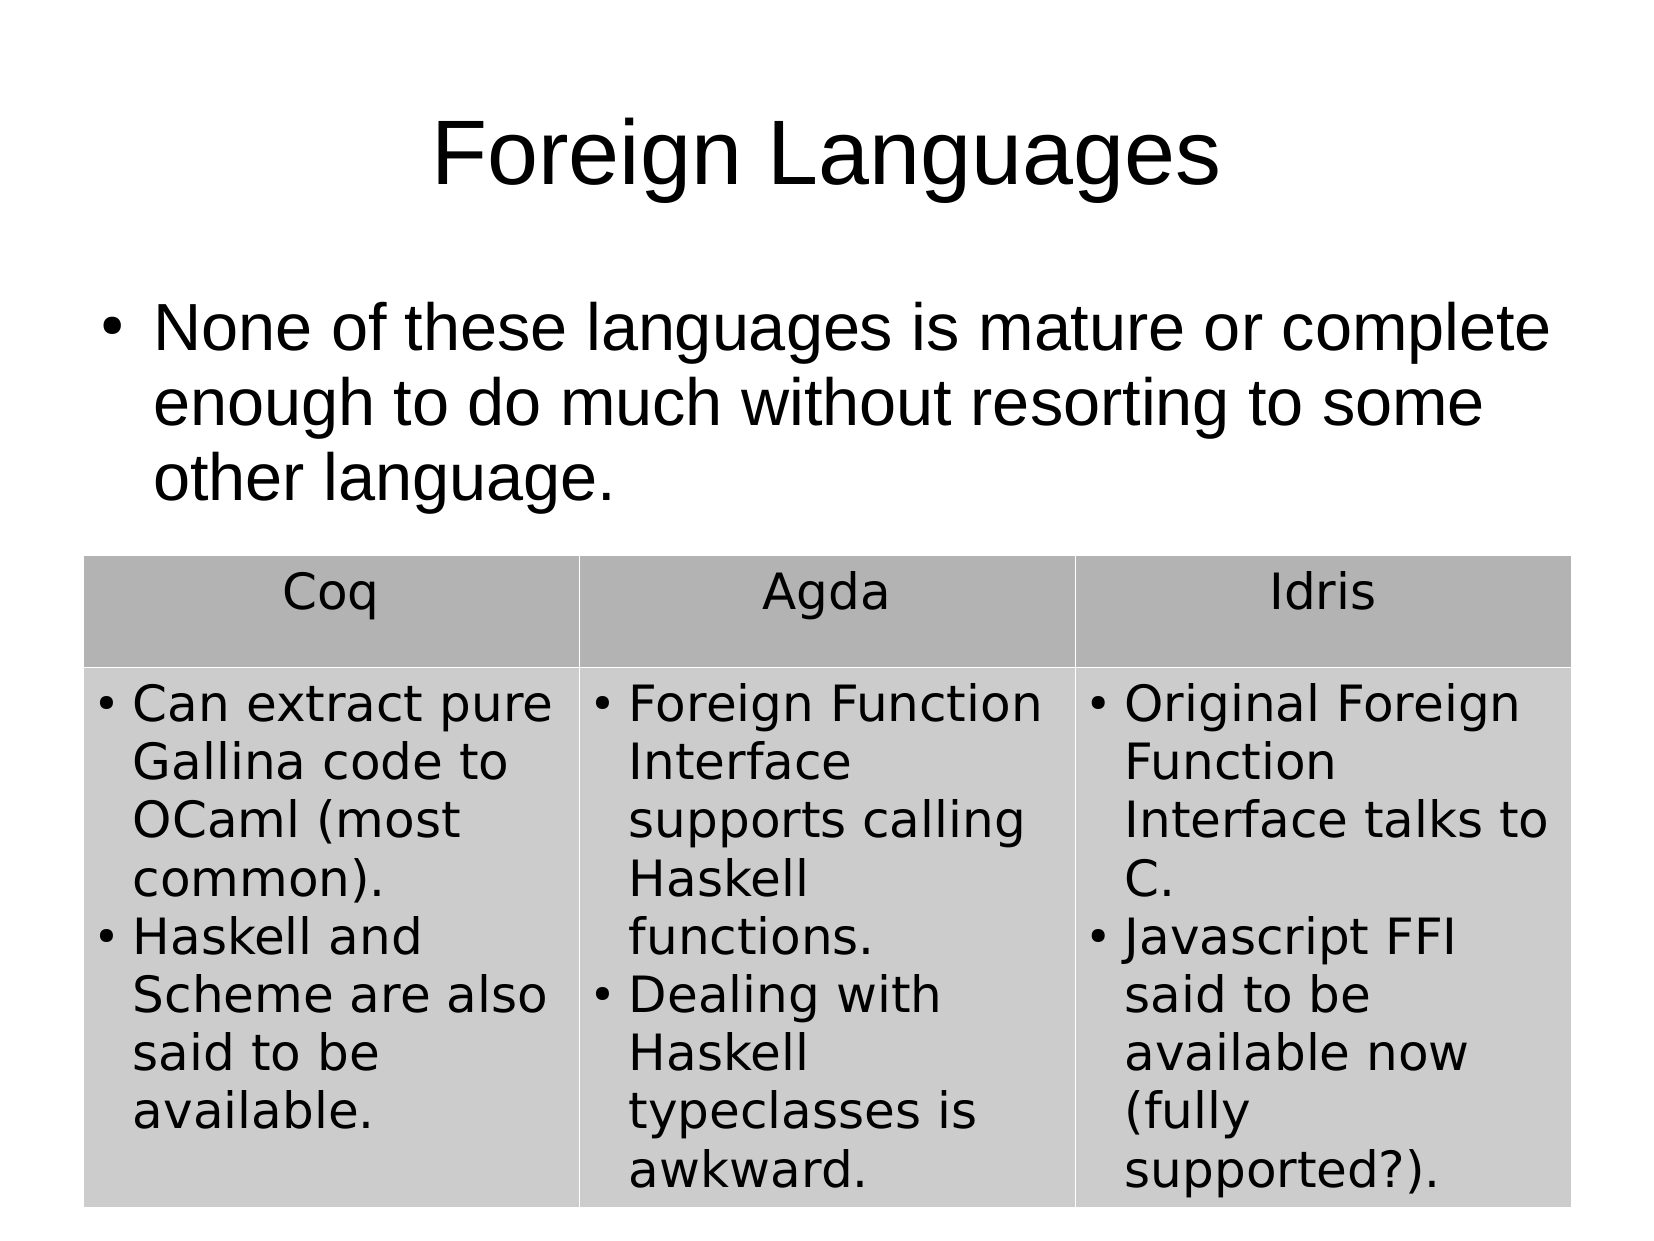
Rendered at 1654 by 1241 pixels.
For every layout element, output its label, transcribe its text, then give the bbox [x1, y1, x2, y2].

title Foreign Languages [82, 49, 1571, 257]
list None of these languages is mature or complete enough to do much without resorting to some other language. [82, 290, 1576, 524]
table_header Agda [580, 556, 1075, 667]
table_header Idris [1076, 556, 1571, 667]
table_cell Original Foreign Function Interface talks to C. Javascript FFI said to be available now (fully supported?). [1076, 668, 1571, 1207]
table_header Coq [84, 556, 579, 667]
table_cell Can extract pure Gallina code to OCaml (most common). Haskell and Scheme are also said to be available. [84, 668, 579, 1207]
table_cell Foreign Function Interface supports calling Haskell functions. Dealing with Haskell typeclasses is awkward. [580, 668, 1075, 1207]
